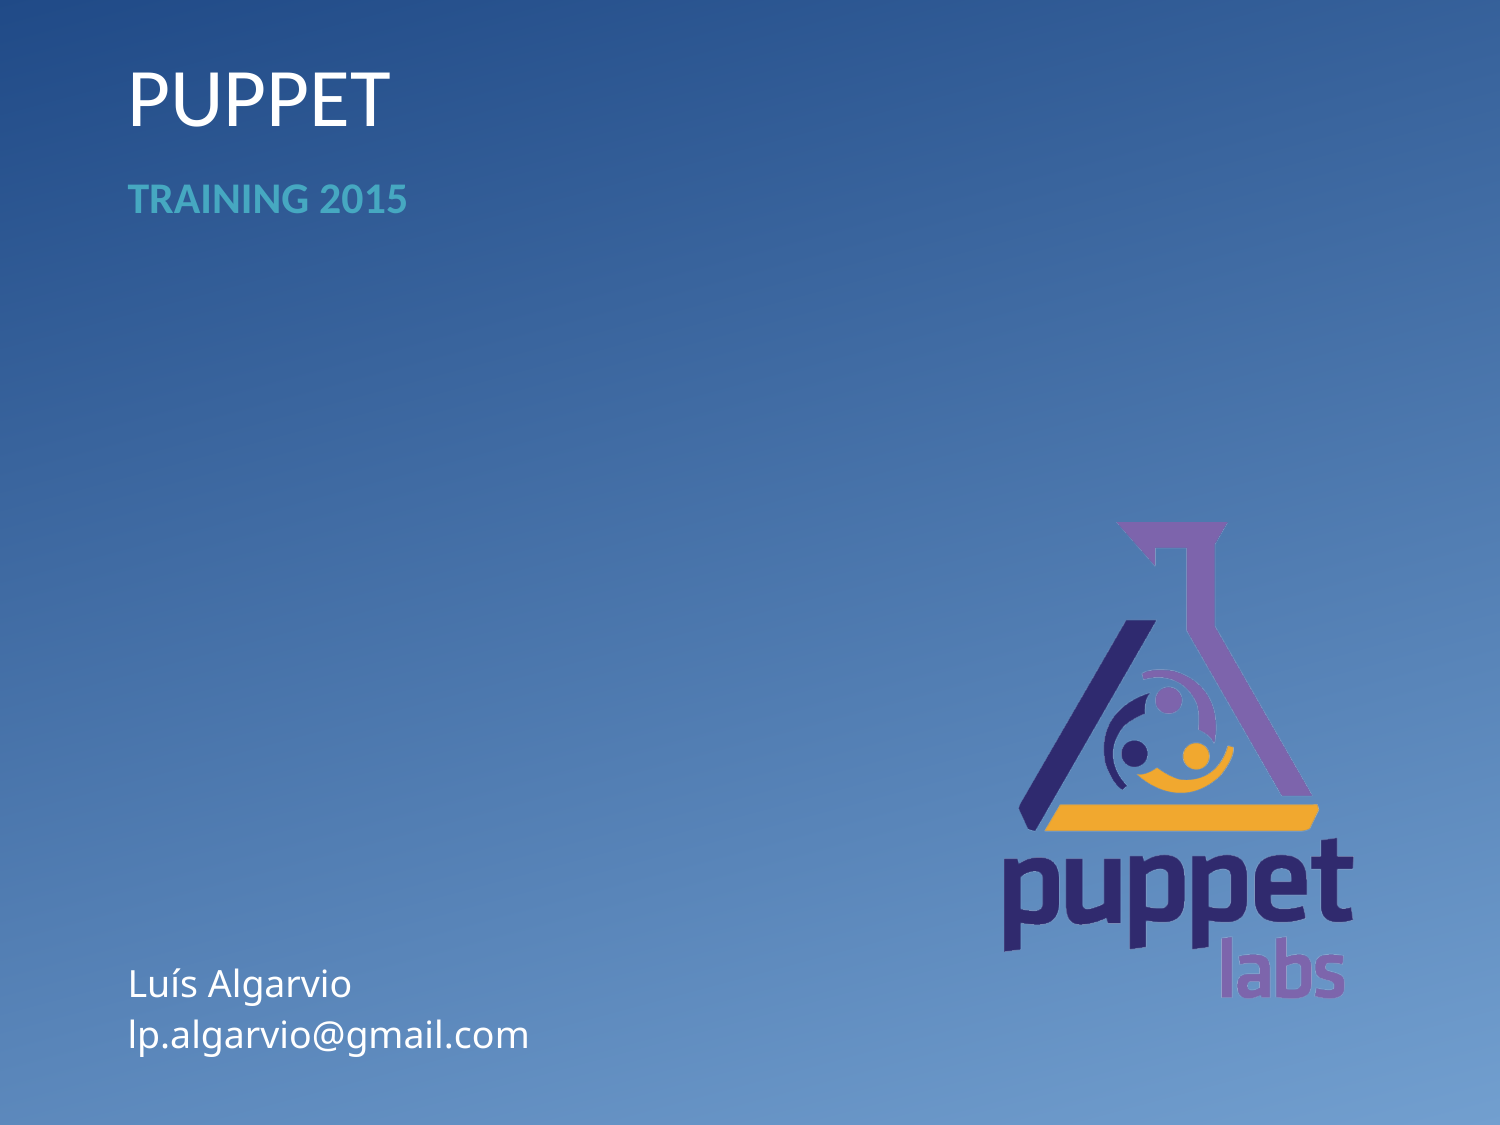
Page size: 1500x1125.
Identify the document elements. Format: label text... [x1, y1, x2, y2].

picture [968, 522, 1493, 1040]
title PUPPET [112, 52, 1388, 160]
list Training 2015 [112, 161, 1460, 249]
text_box Luís Algarvio lp.algarvio@gmail.com [112, 950, 532, 1051]
